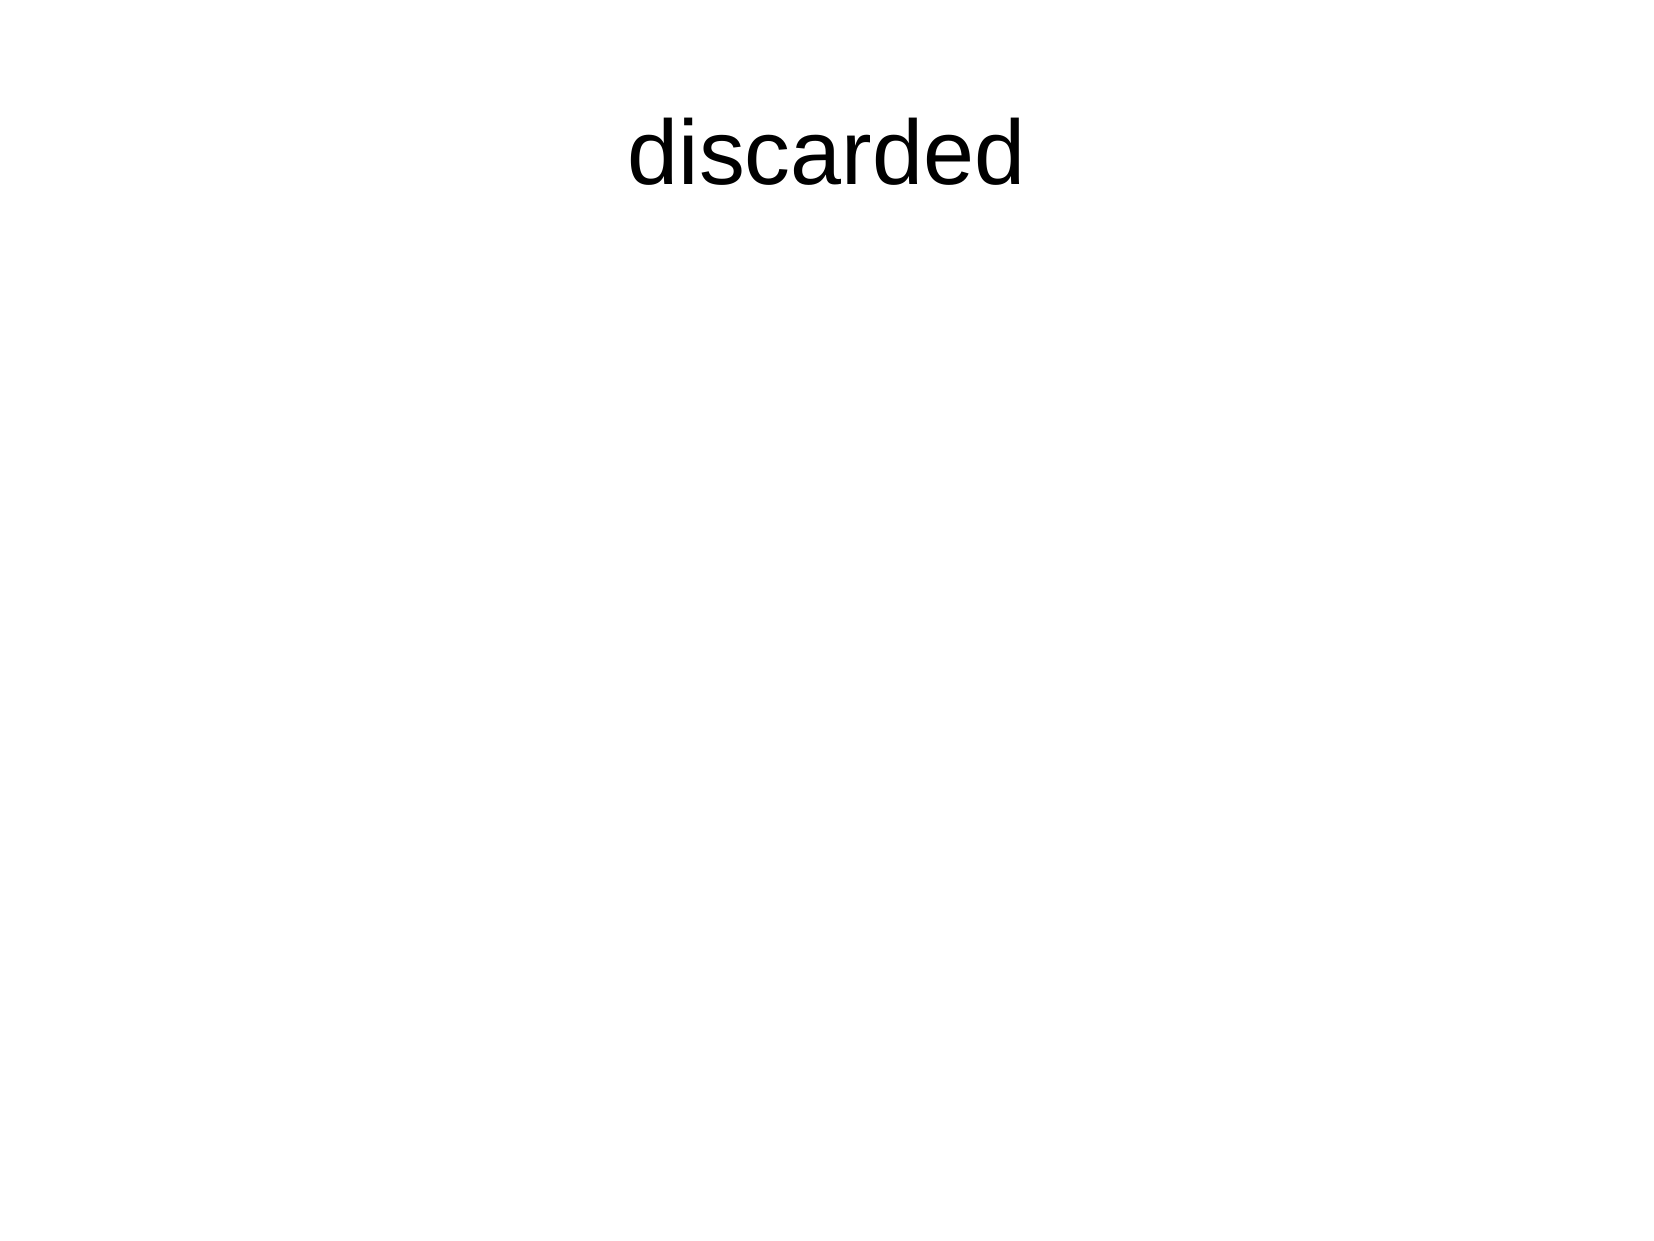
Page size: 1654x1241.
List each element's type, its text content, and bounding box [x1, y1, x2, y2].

title discarded [82, 49, 1571, 257]
